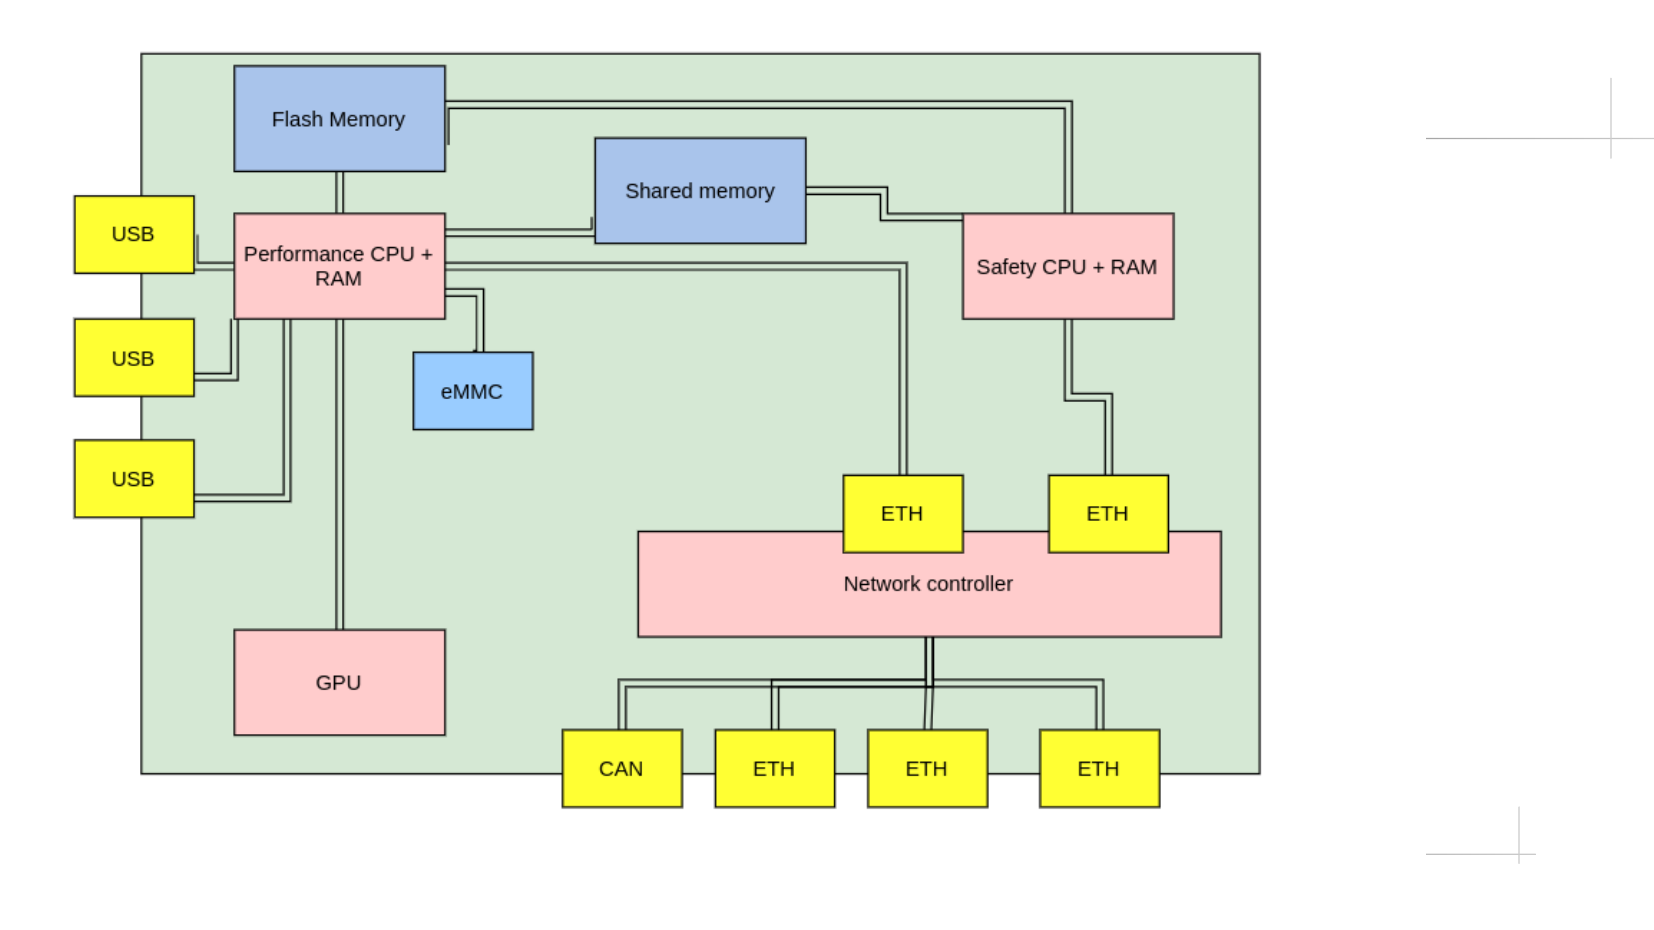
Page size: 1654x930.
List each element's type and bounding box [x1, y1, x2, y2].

picture [0, 0, 1426, 866]
